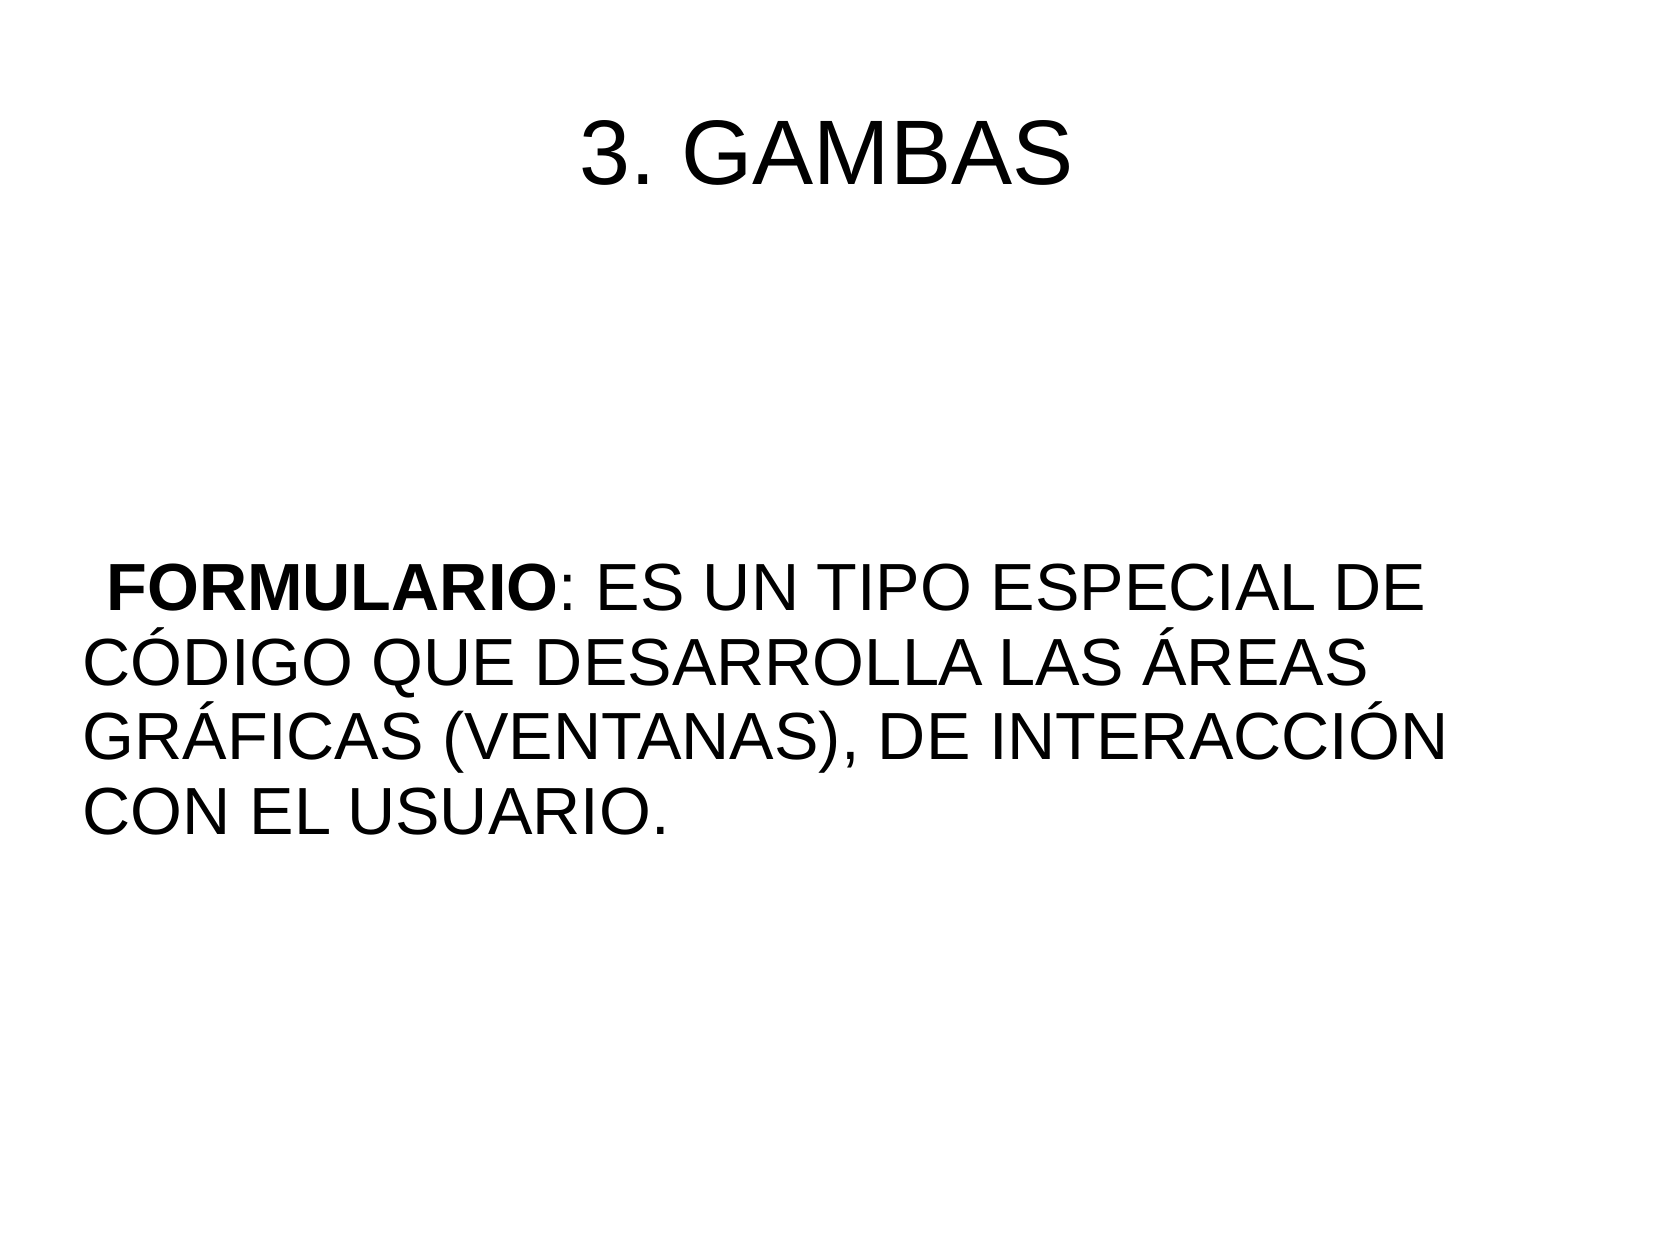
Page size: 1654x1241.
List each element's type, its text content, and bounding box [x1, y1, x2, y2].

title 3. GAMBAS [82, 49, 1571, 257]
subtitle FORMULARIO: ES UN TIPO ESPECIAL DE CÓDIGO QUE DESARROLLA LAS ÁREAS GRÁFICAS (VENTANAS), DE INTERACCIÓN CON EL USUARIO. [82, 290, 1571, 1109]
